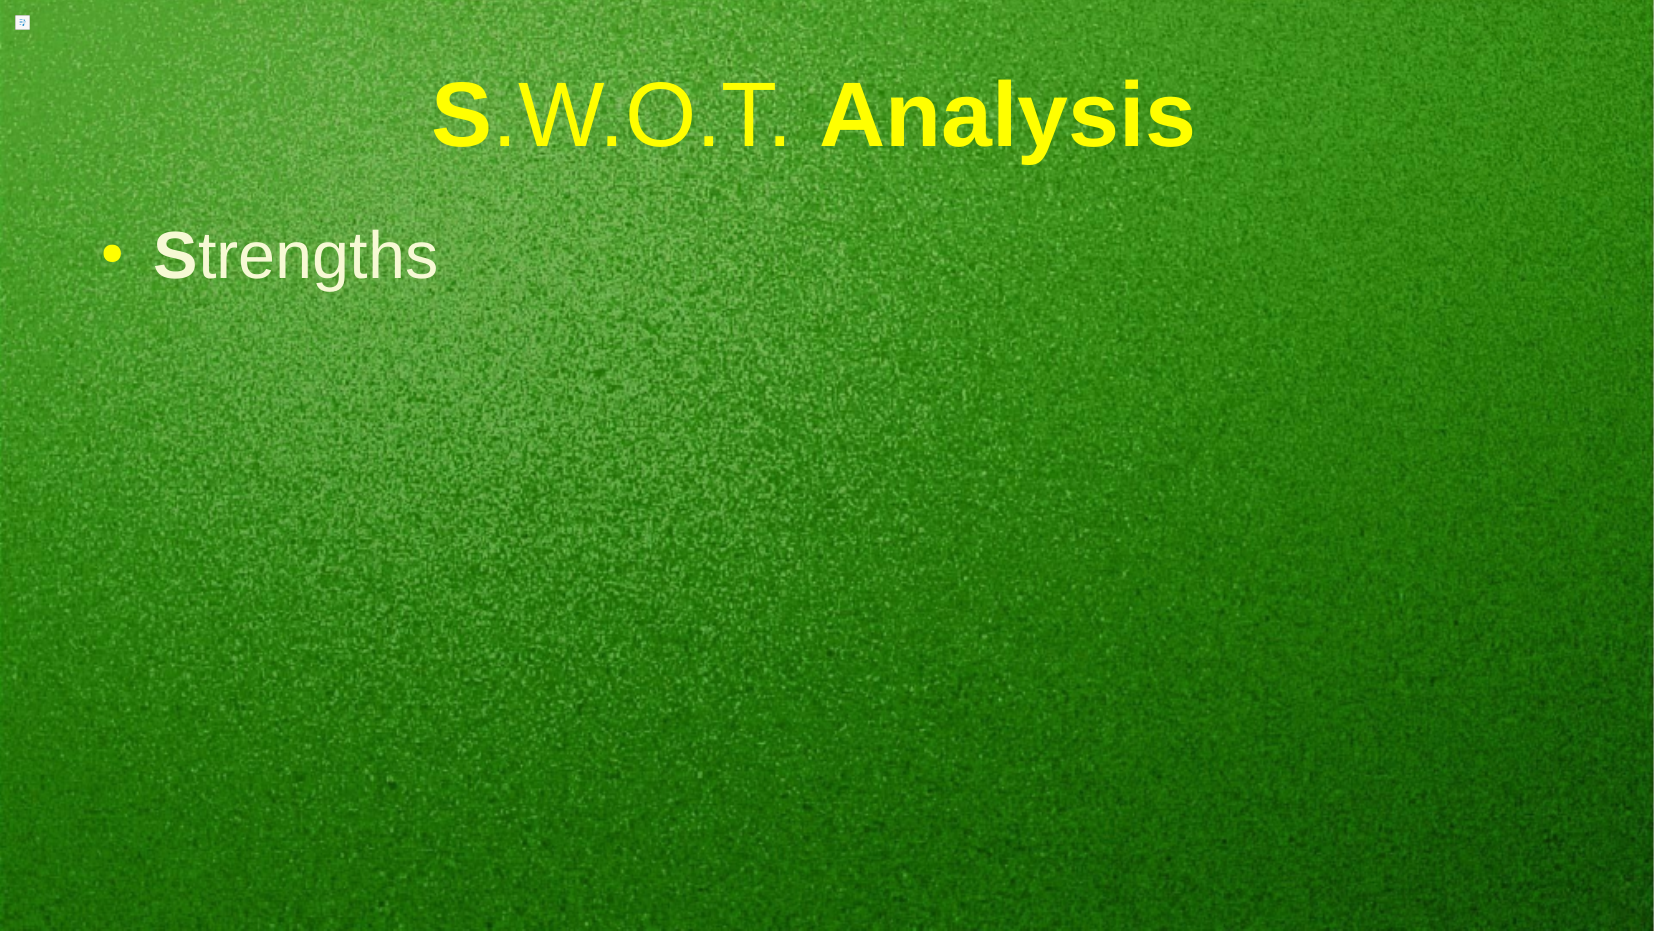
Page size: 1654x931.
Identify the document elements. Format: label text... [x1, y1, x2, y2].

picture [0, 0, 1654, 931]
title S.W.O.T. Analysis [82, 37, 1571, 193]
list Strengths [82, 217, 1571, 758]
text_box [15, 15, 31, 31]
